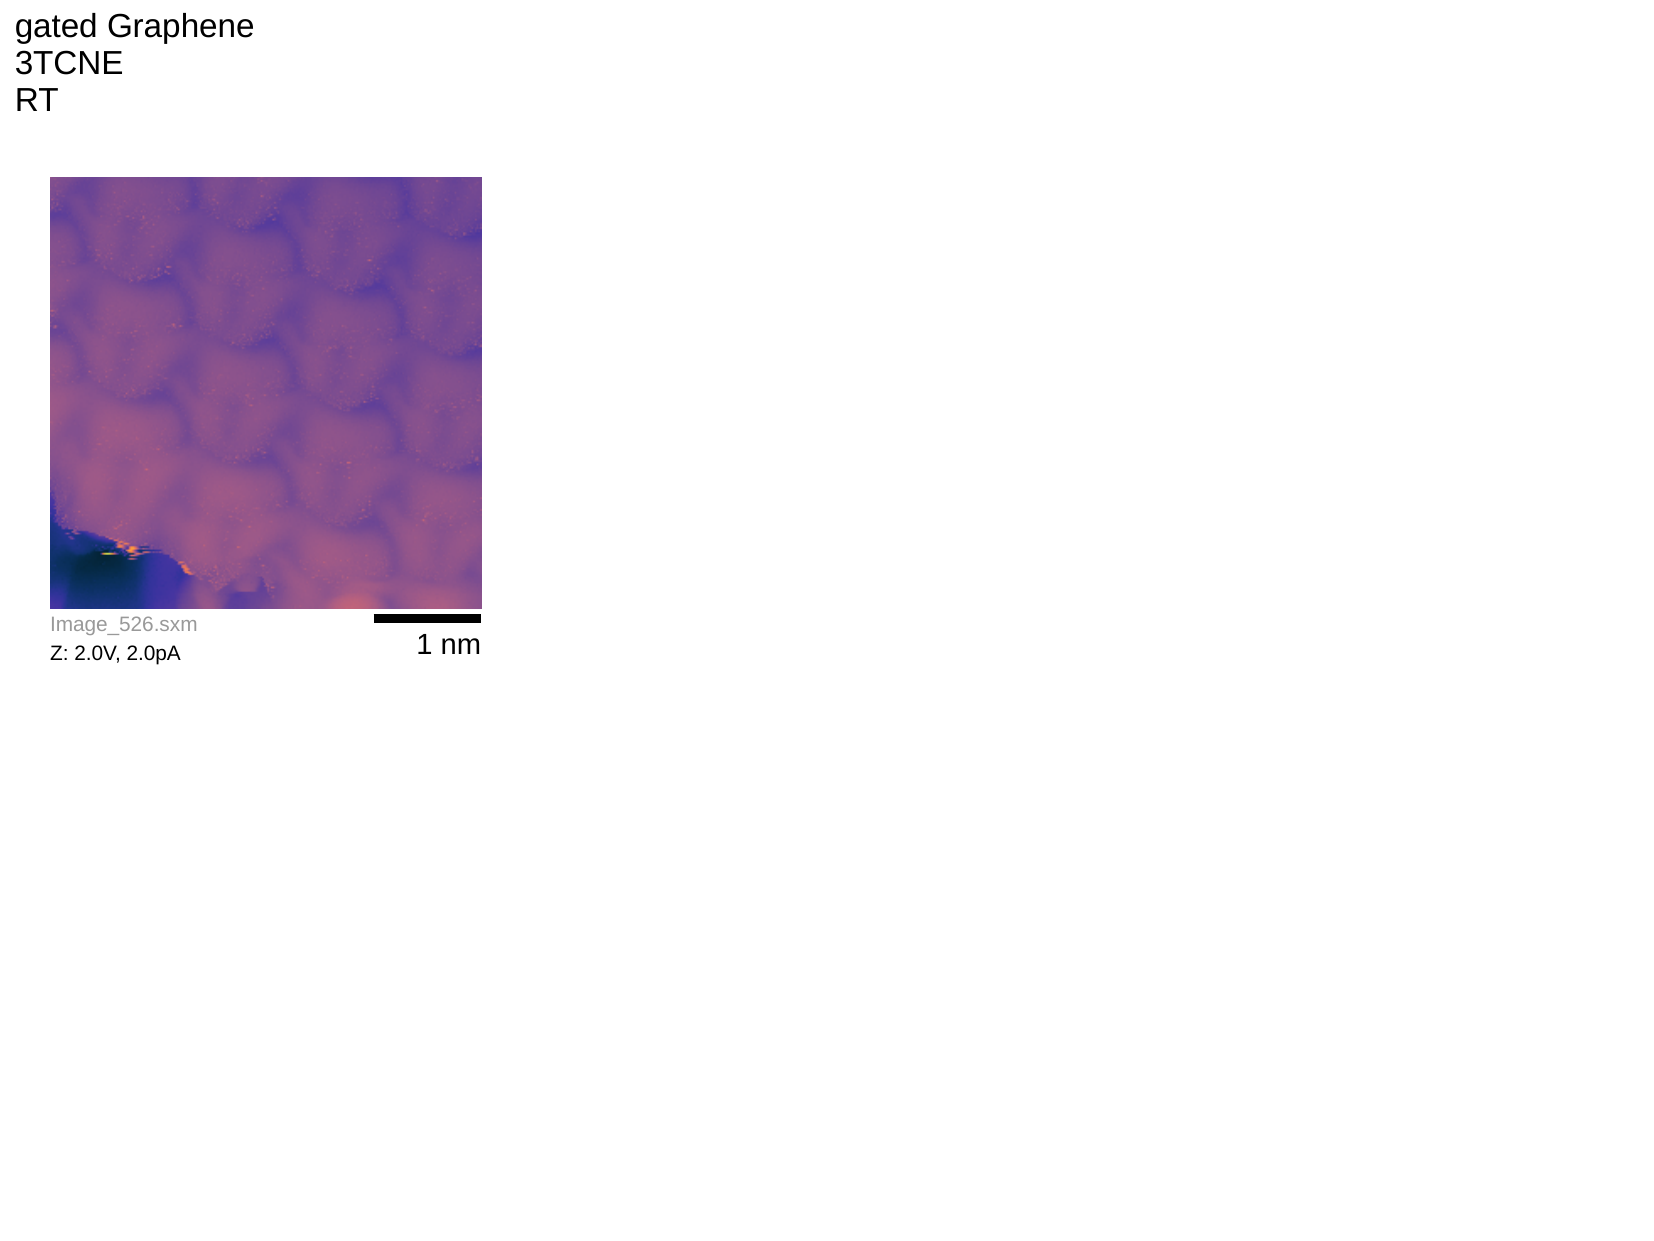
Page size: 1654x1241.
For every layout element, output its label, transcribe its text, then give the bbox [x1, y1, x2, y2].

text_box 1 nm [265, 628, 482, 662]
picture [50, 177, 482, 609]
text_box gated Graphene 3TCNE RT [0, 0, 1654, 163]
text_box Z: 2.0V, 2.0pA [50, 641, 266, 665]
text_box Image_526.sxm [50, 612, 482, 637]
